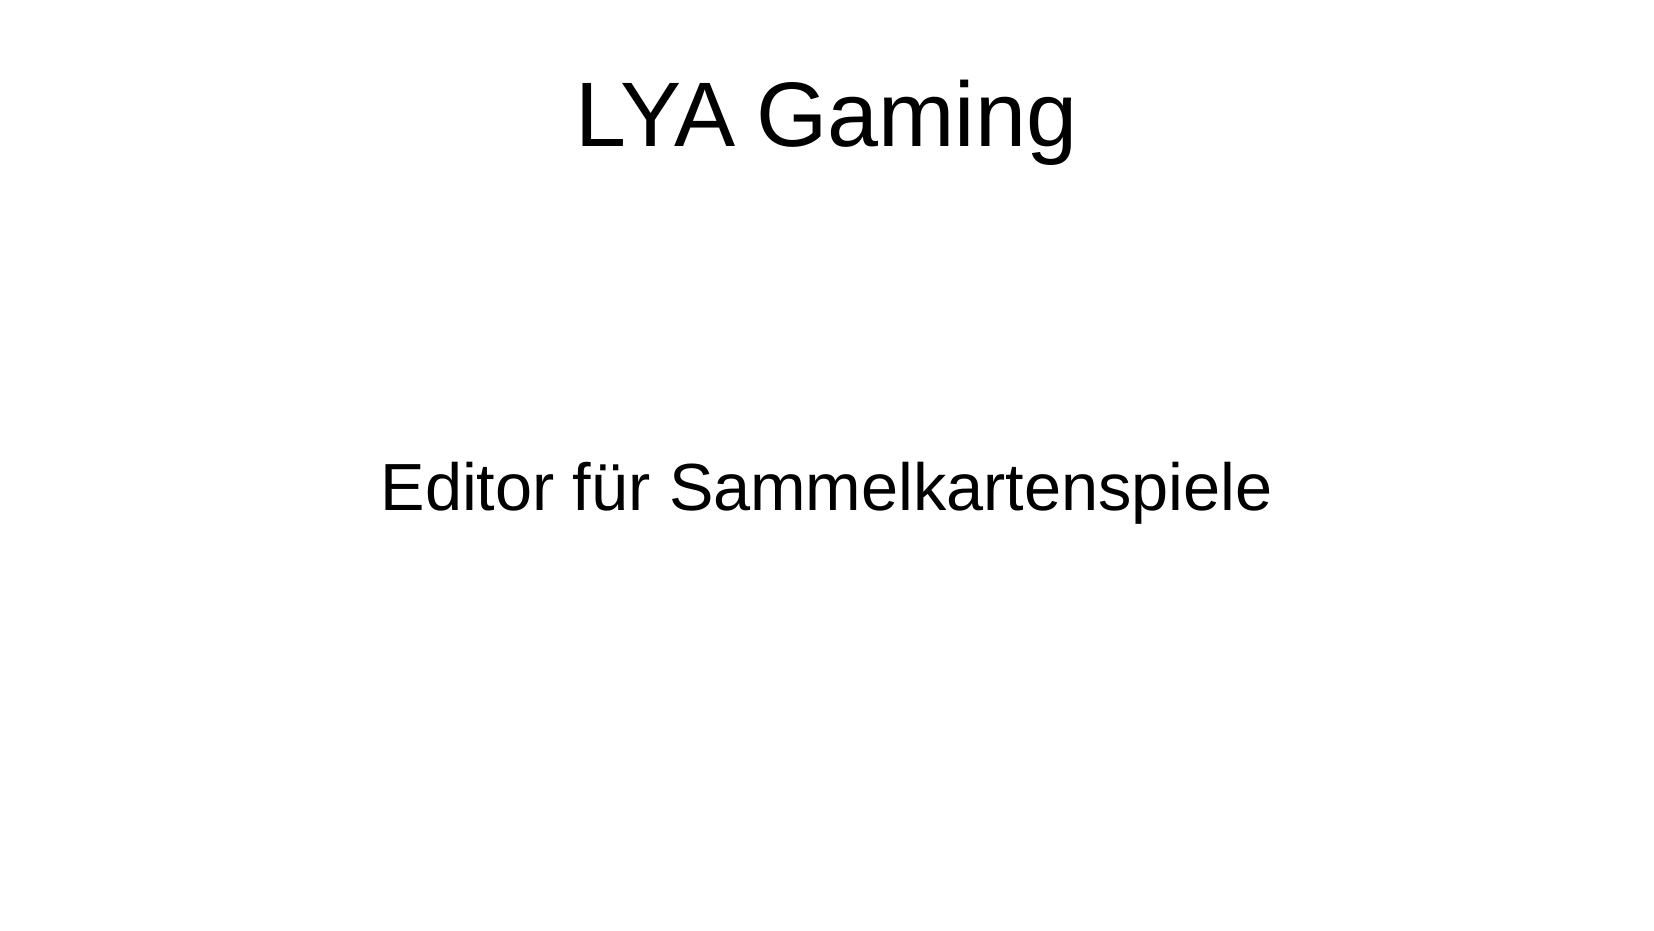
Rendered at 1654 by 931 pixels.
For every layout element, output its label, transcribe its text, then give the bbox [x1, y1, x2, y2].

title LYA Gaming [82, 37, 1571, 193]
subtitle Editor für Sammelkartenspiele [82, 217, 1571, 758]
